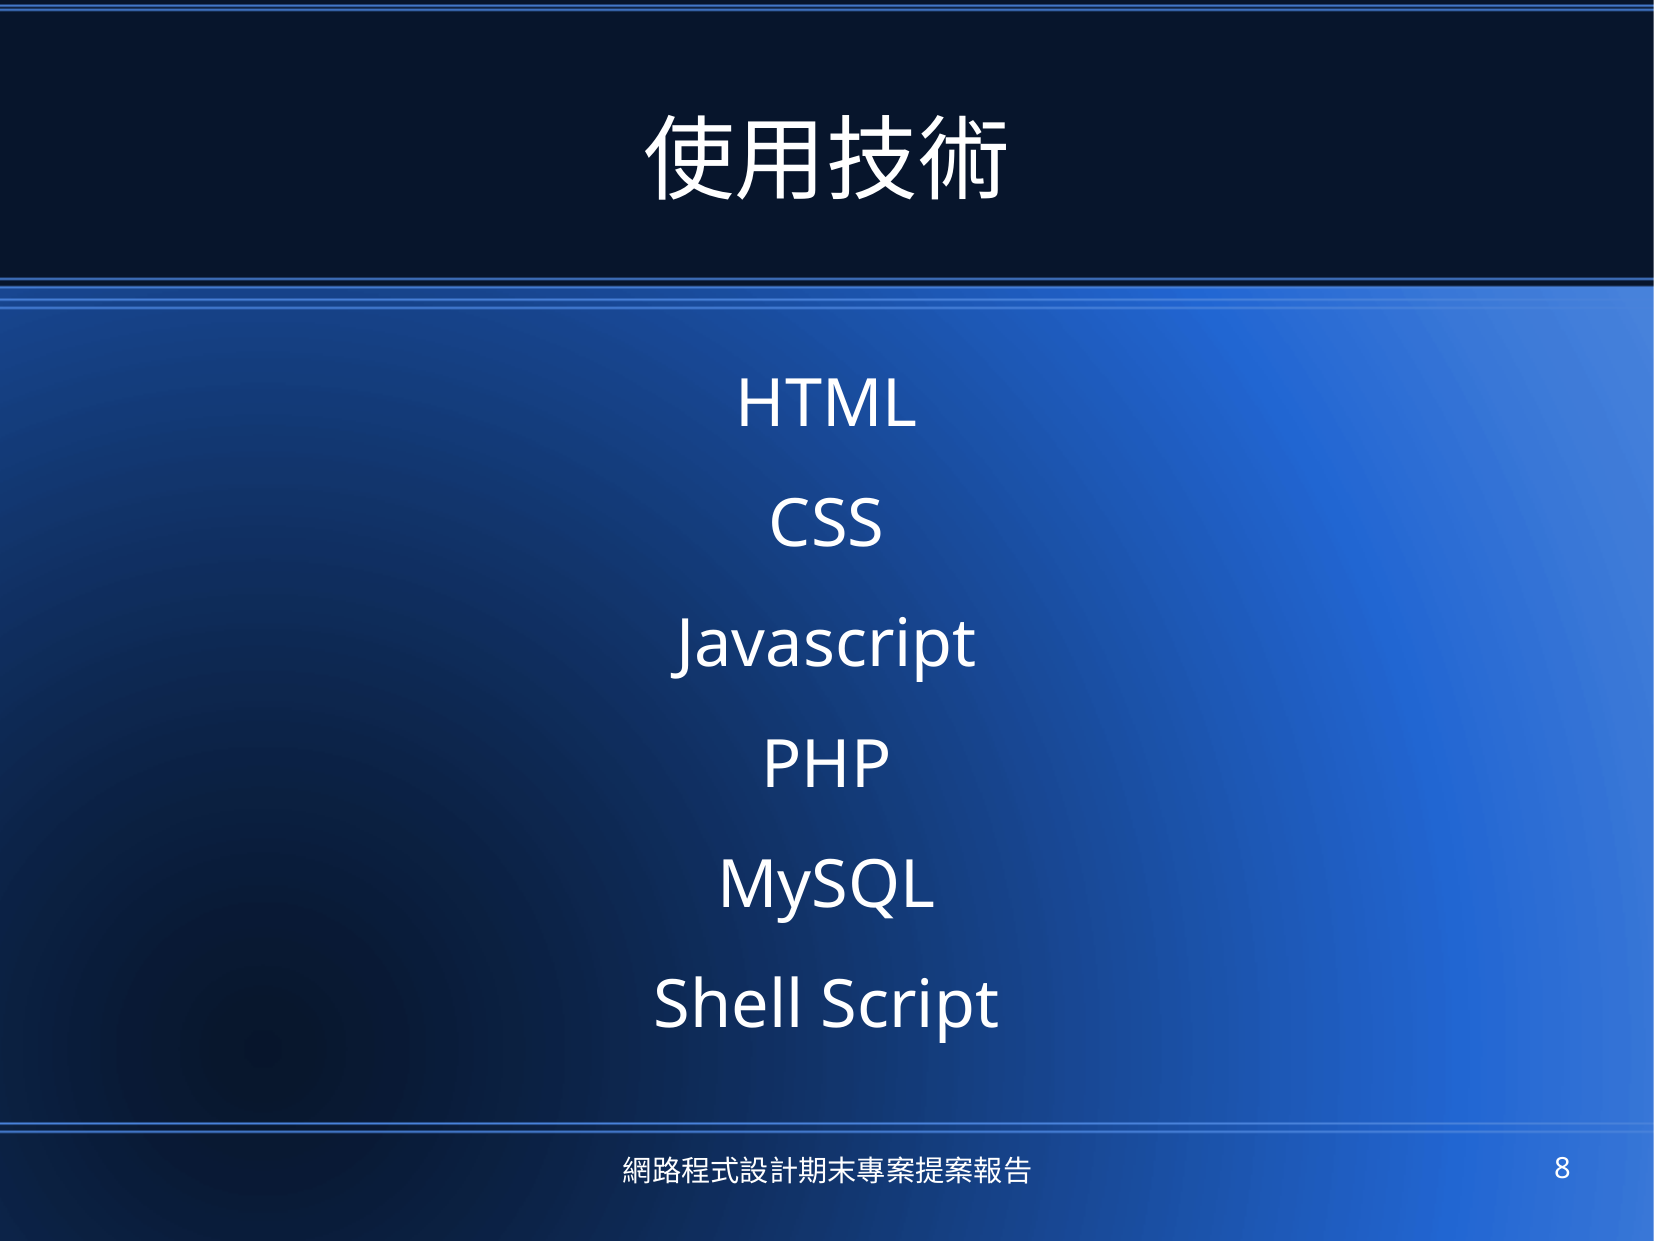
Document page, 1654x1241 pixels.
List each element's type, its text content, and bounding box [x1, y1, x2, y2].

picture [0, 0, 1654, 1241]
title 使用技術 [82, 49, 1571, 257]
list HTML CSS Javascript PHP MySQL Shell Script [82, 355, 1571, 1174]
